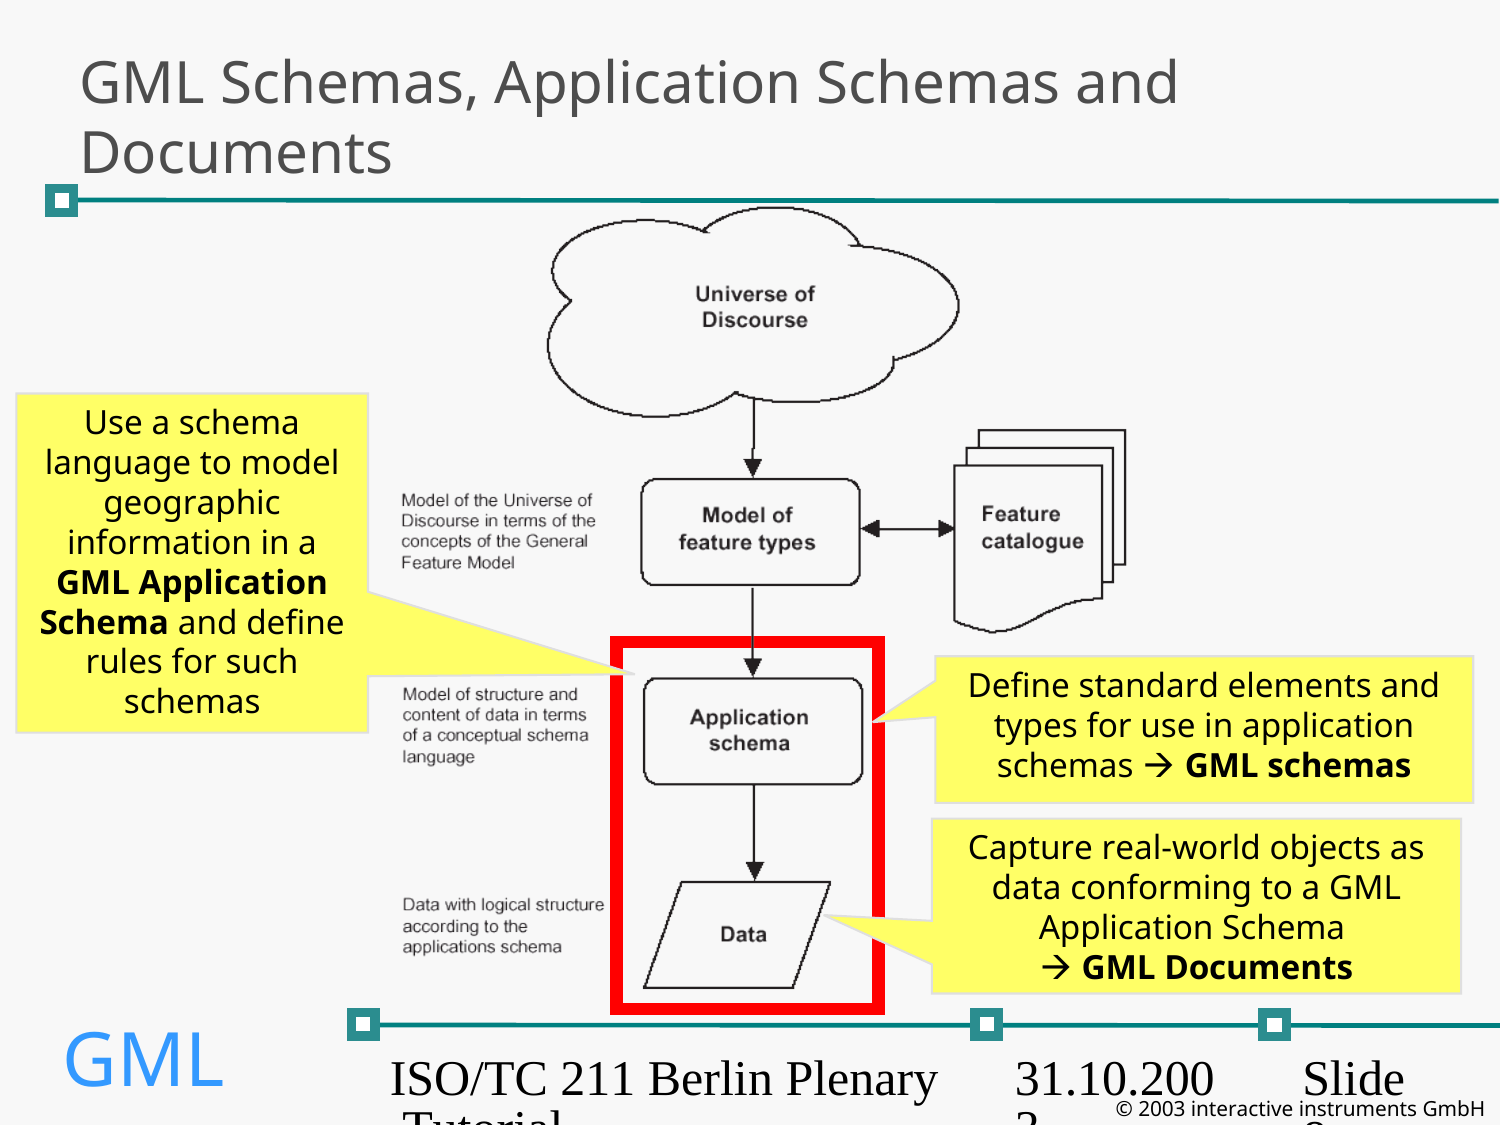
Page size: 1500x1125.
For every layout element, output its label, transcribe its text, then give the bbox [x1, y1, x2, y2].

text_box Define standard elements and types for use in application schemas  GML schemas [872, 656, 1474, 803]
chart [353, 193, 1147, 1007]
text_box Use a schema language to model geographic information in a GML Application Schema and define rules for such schemas [16, 393, 635, 733]
text_box Capture real-world objects as data conforming to a GML Application Schema  GML Documents [823, 818, 1462, 994]
title GML Schemas, Application Schemas and Documents [64, 37, 1403, 193]
